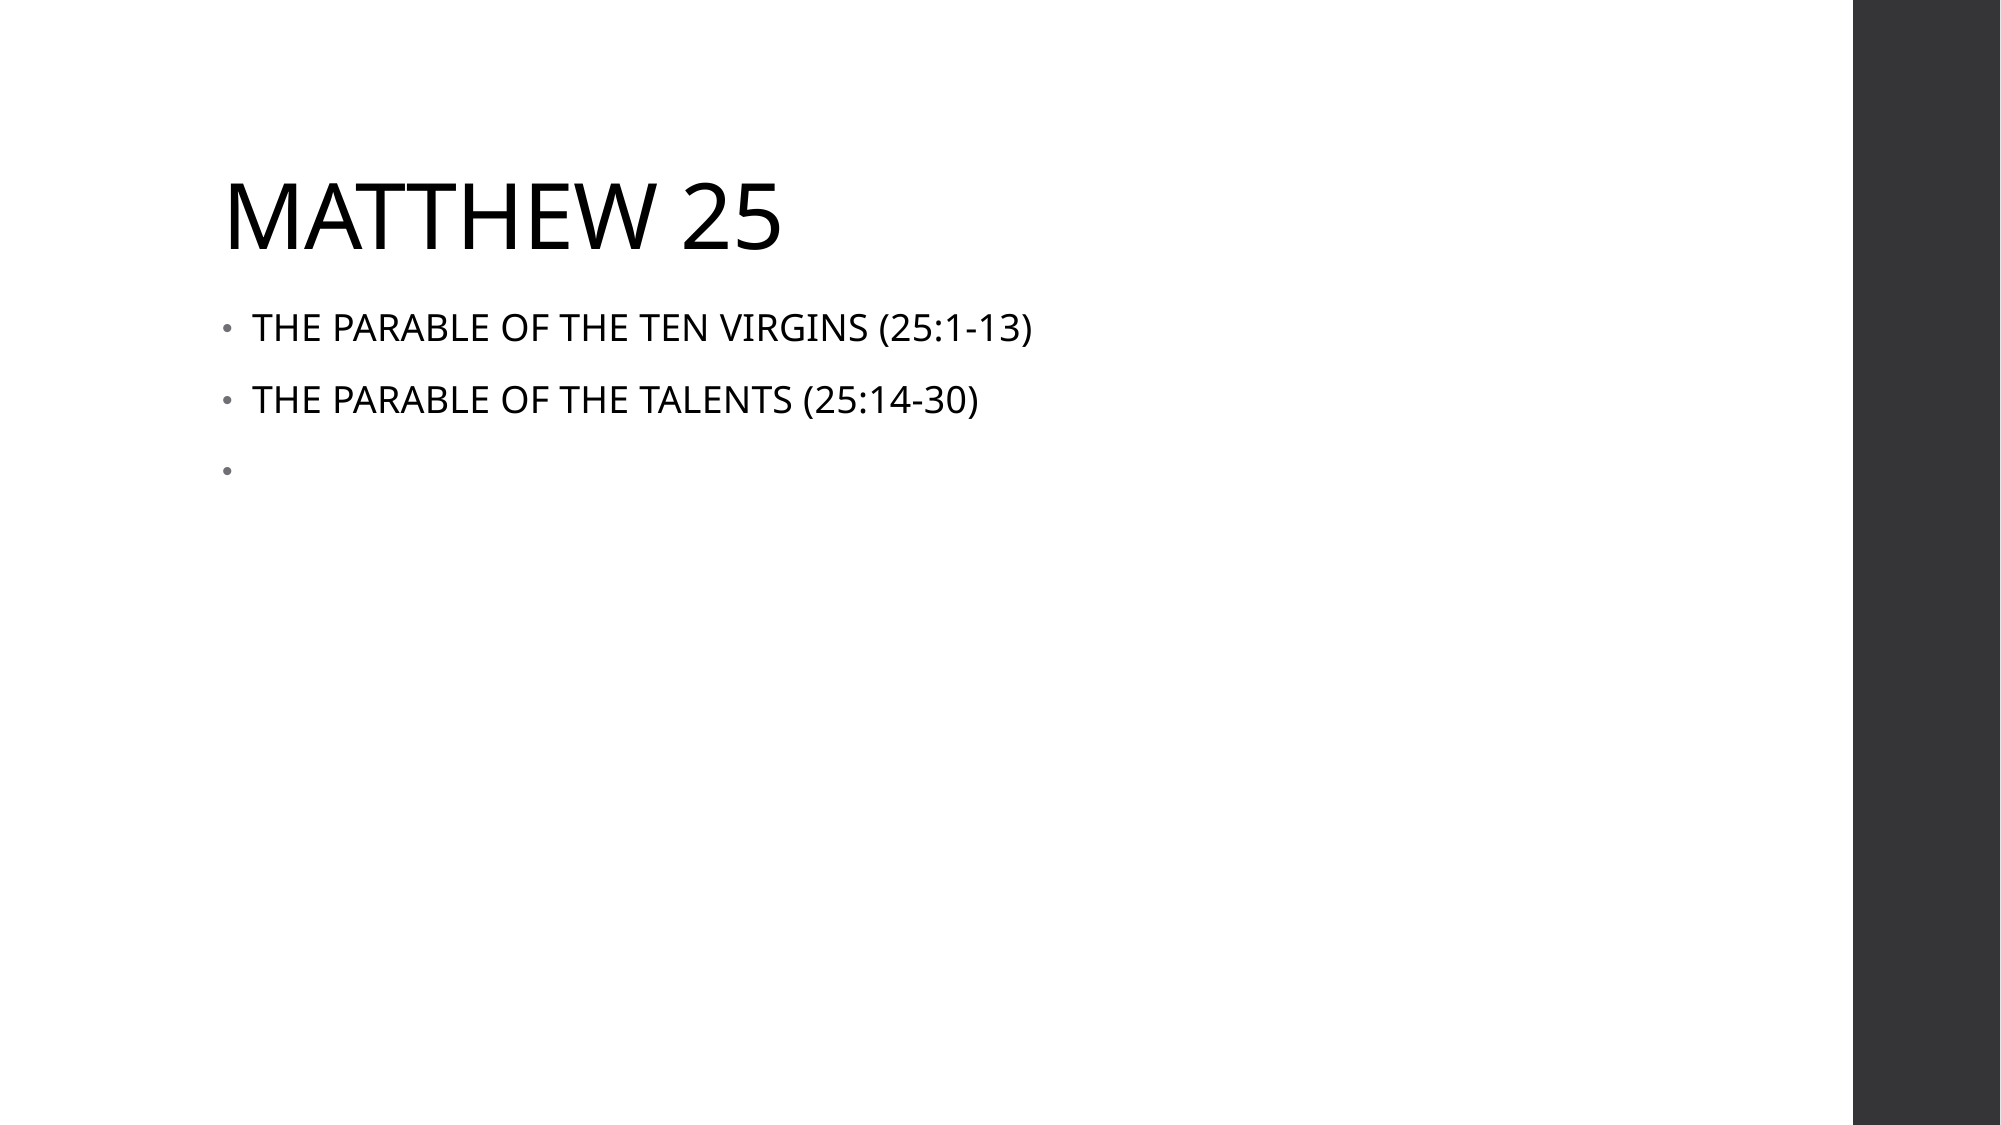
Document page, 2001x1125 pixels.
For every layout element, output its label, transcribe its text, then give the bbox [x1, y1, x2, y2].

title MATTHEW 25 [206, 60, 1797, 278]
list THE PARABLE OF THE TEN VIRGINS (25:1-13) THE PARABLE OF THE TALENTS (25:14-30) [206, 299, 1617, 1014]
